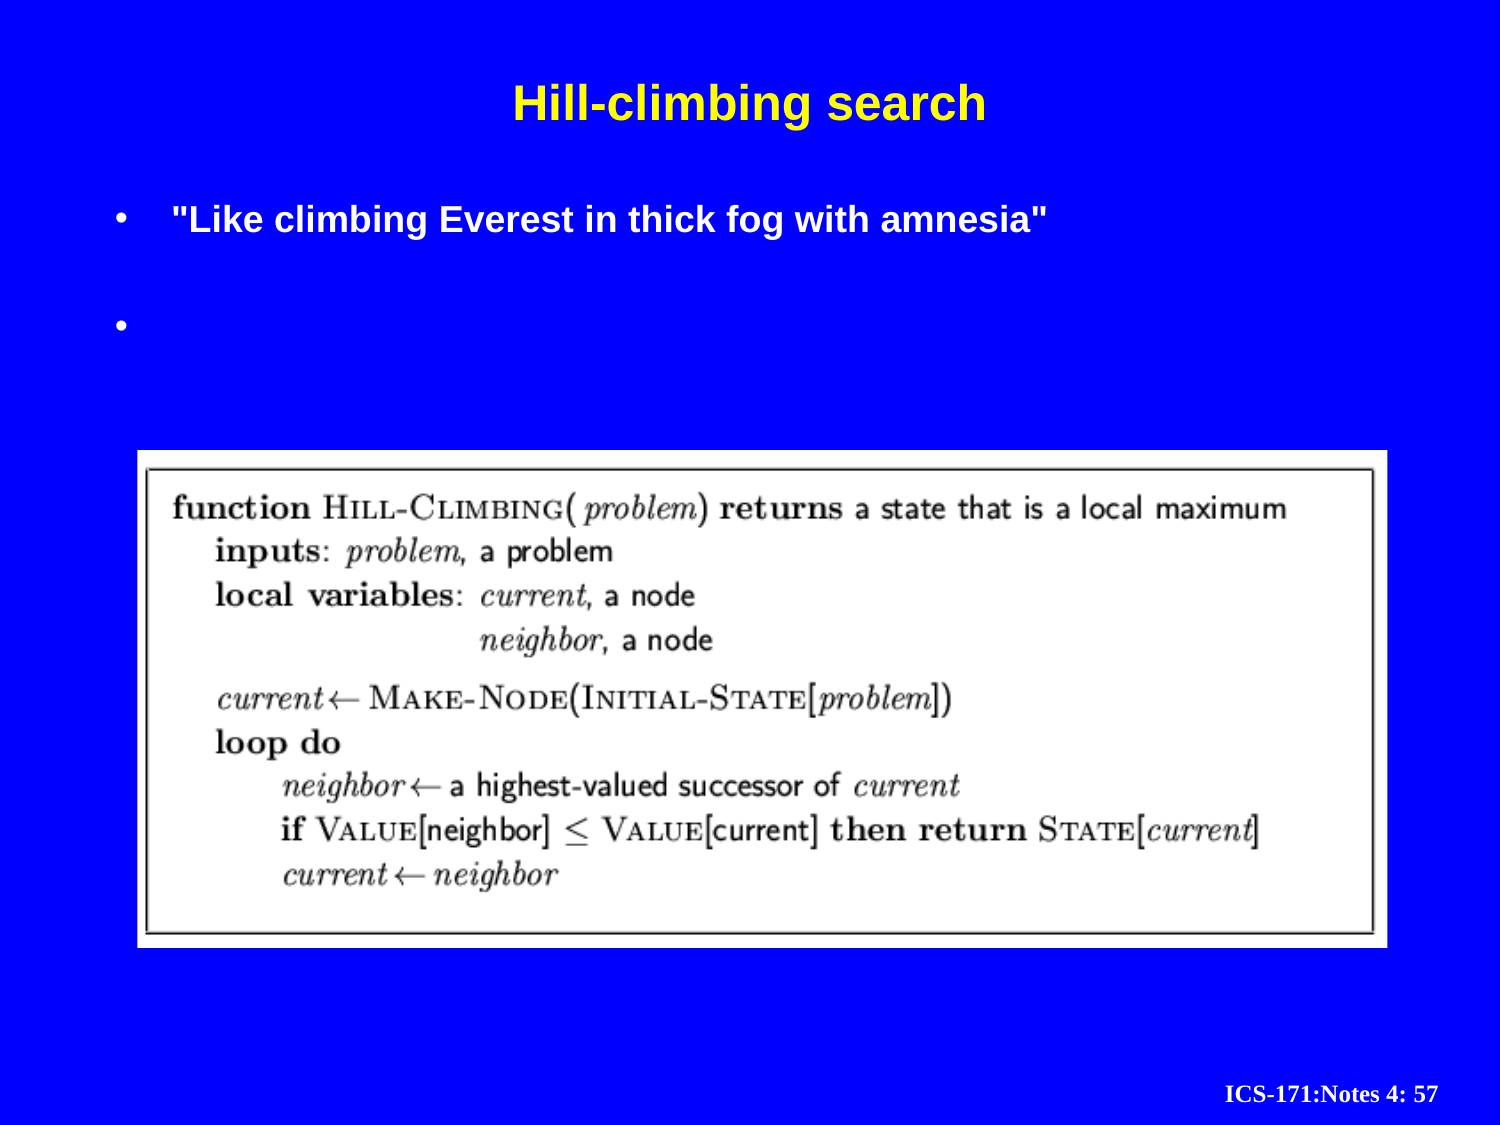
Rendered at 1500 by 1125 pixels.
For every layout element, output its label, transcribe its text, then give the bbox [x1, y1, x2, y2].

picture [137, 450, 1388, 948]
list "Like climbing Everest in thick fog with amnesia" [99, 187, 1388, 1013]
title Hill-climbing search [112, 49, 1388, 150]
